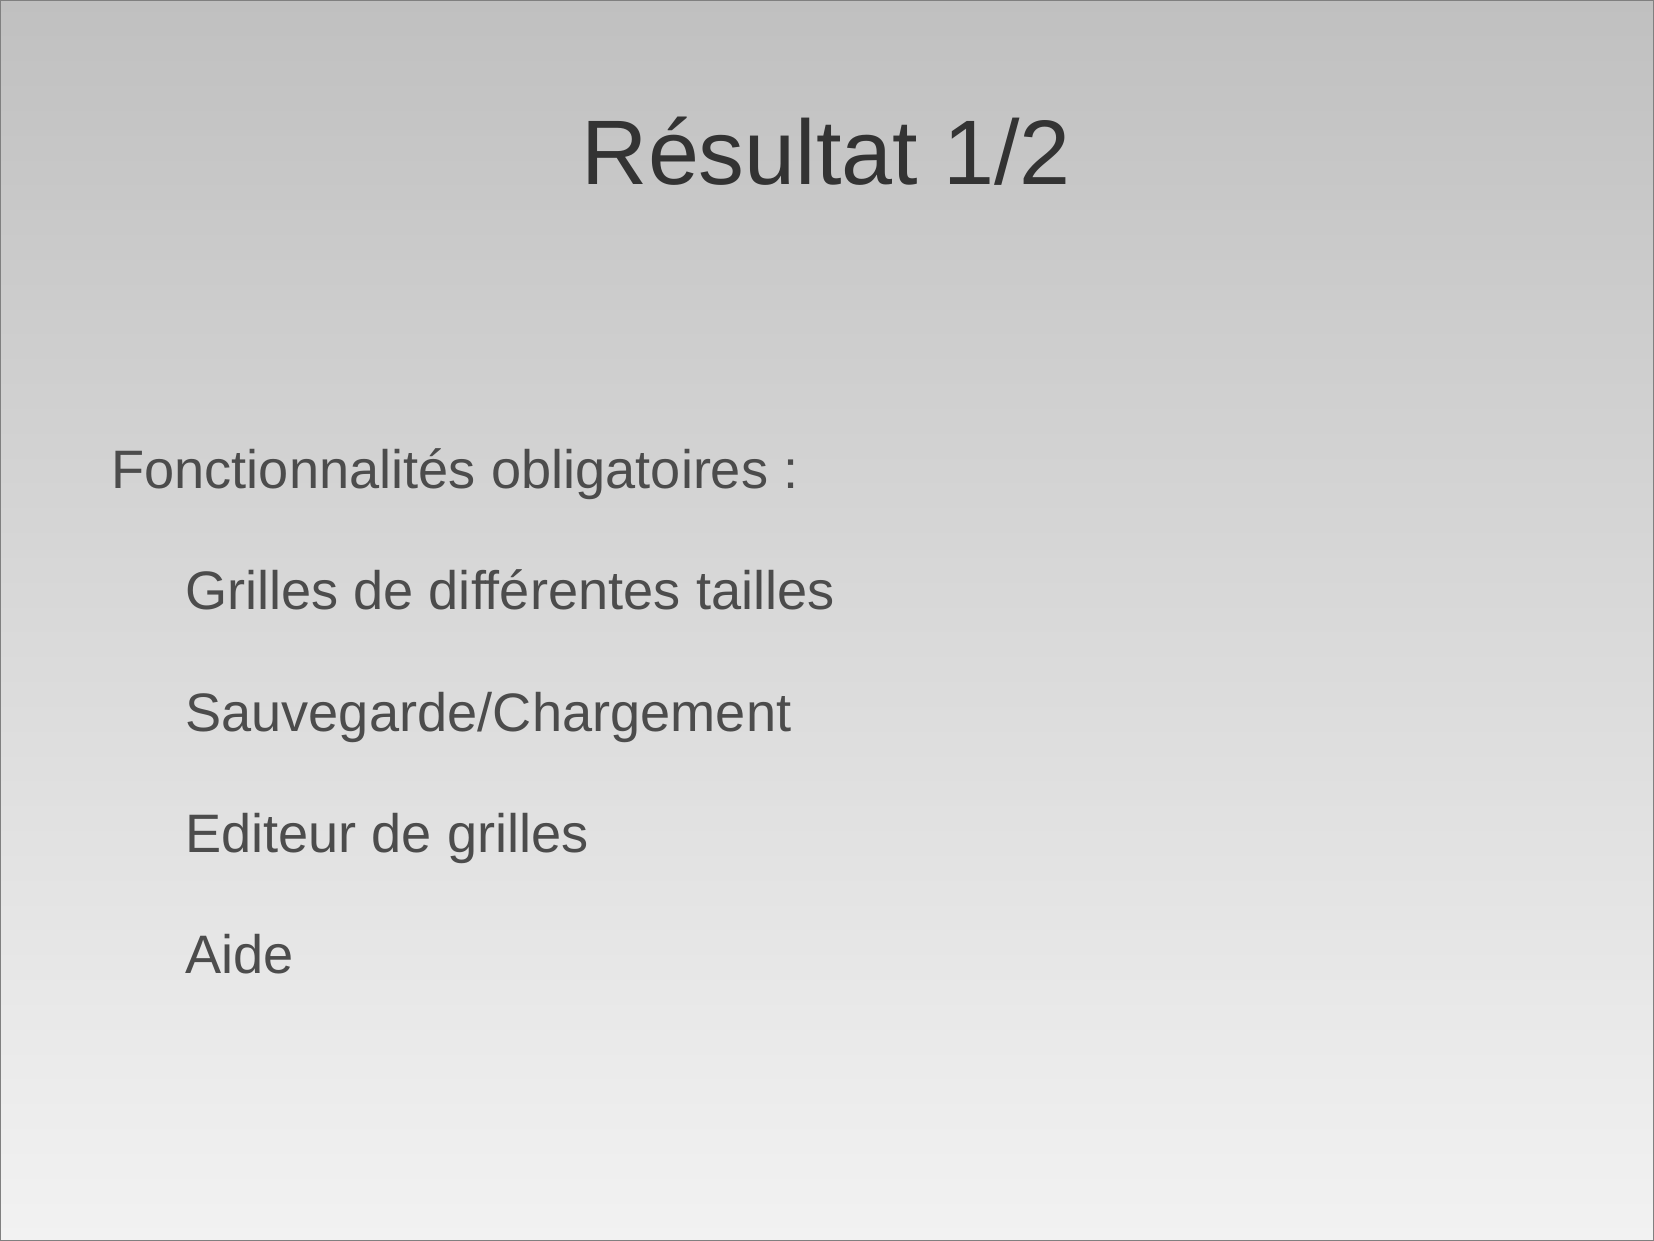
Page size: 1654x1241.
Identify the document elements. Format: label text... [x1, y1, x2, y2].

title Résultat 1/2 [82, 49, 1571, 257]
text_box Fonctionnalités obligatoires : Grilles de différentes tailles Sauvegarde/Chargement Editeur de grilles Aide [96, 432, 1562, 993]
